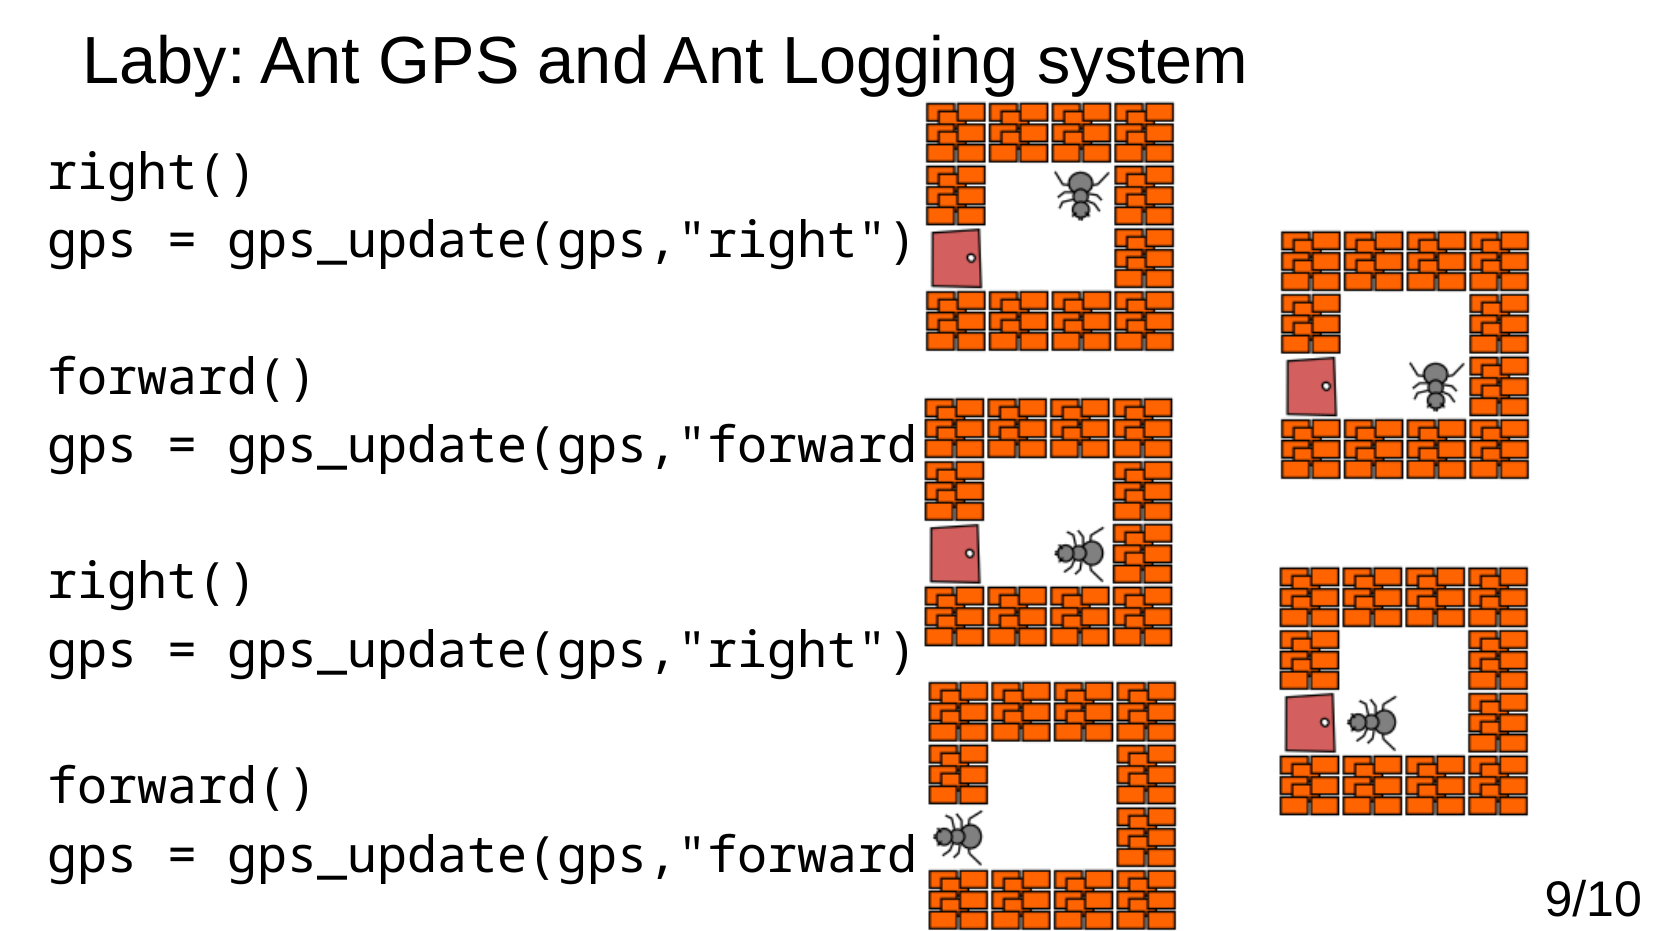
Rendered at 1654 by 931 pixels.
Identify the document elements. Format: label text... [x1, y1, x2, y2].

picture [920, 97, 1182, 359]
title Laby: Ant GPS and Ant Logging system [82, 22, 1571, 98]
picture [1272, 560, 1536, 826]
subtitle right() gps = gps_update(gps,"right") forward() gps = gps_update(gps,"forward") right() gps = gps_update(gps,"right") forward() gps = gps_update(gps,"forward") escape() gps = gps_update(gps,"escape") [47, 135, 1654, 931]
picture [917, 391, 1182, 656]
picture [1275, 224, 1537, 487]
picture [921, 673, 1184, 931]
title 9/10 [1523, 871, 1642, 931]
